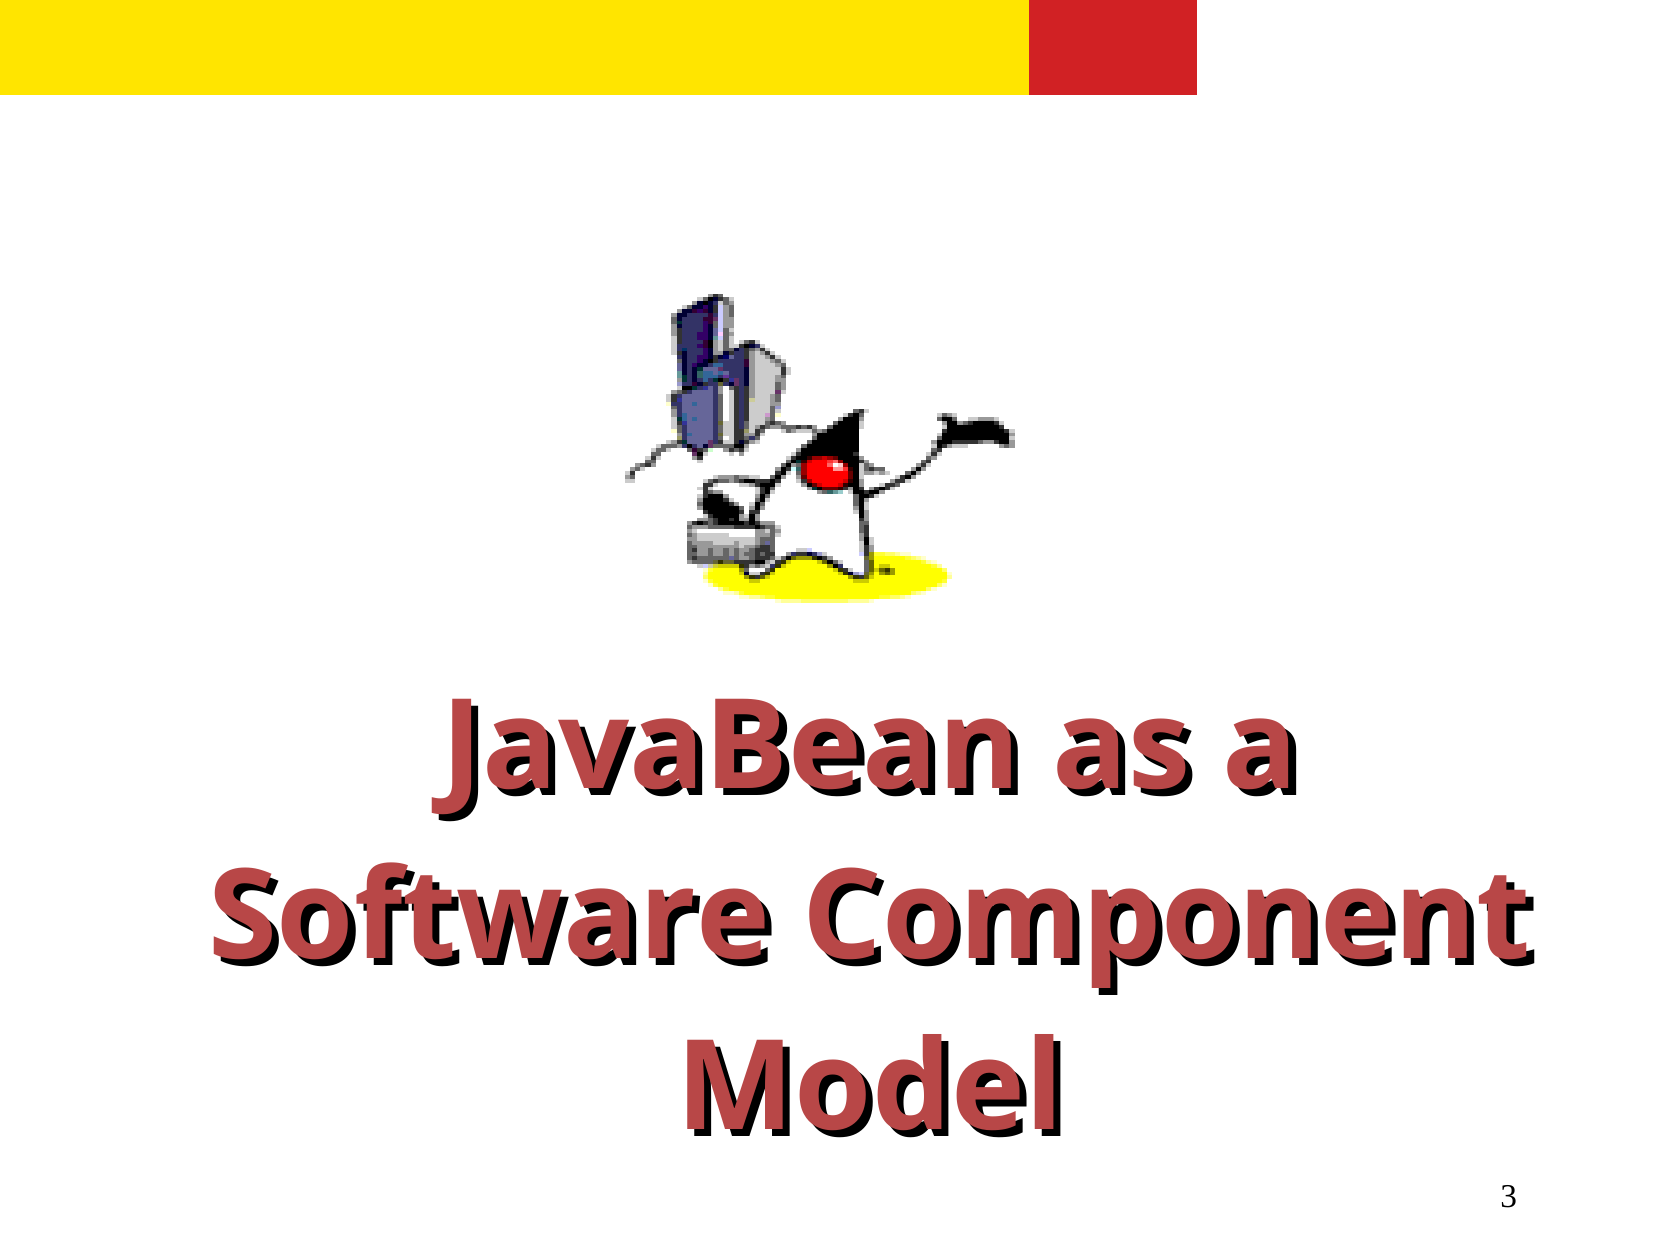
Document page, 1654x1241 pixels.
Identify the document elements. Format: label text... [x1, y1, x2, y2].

picture [625, 294, 1015, 603]
title JavaBean as a Software Component Model [179, 691, 1562, 1130]
